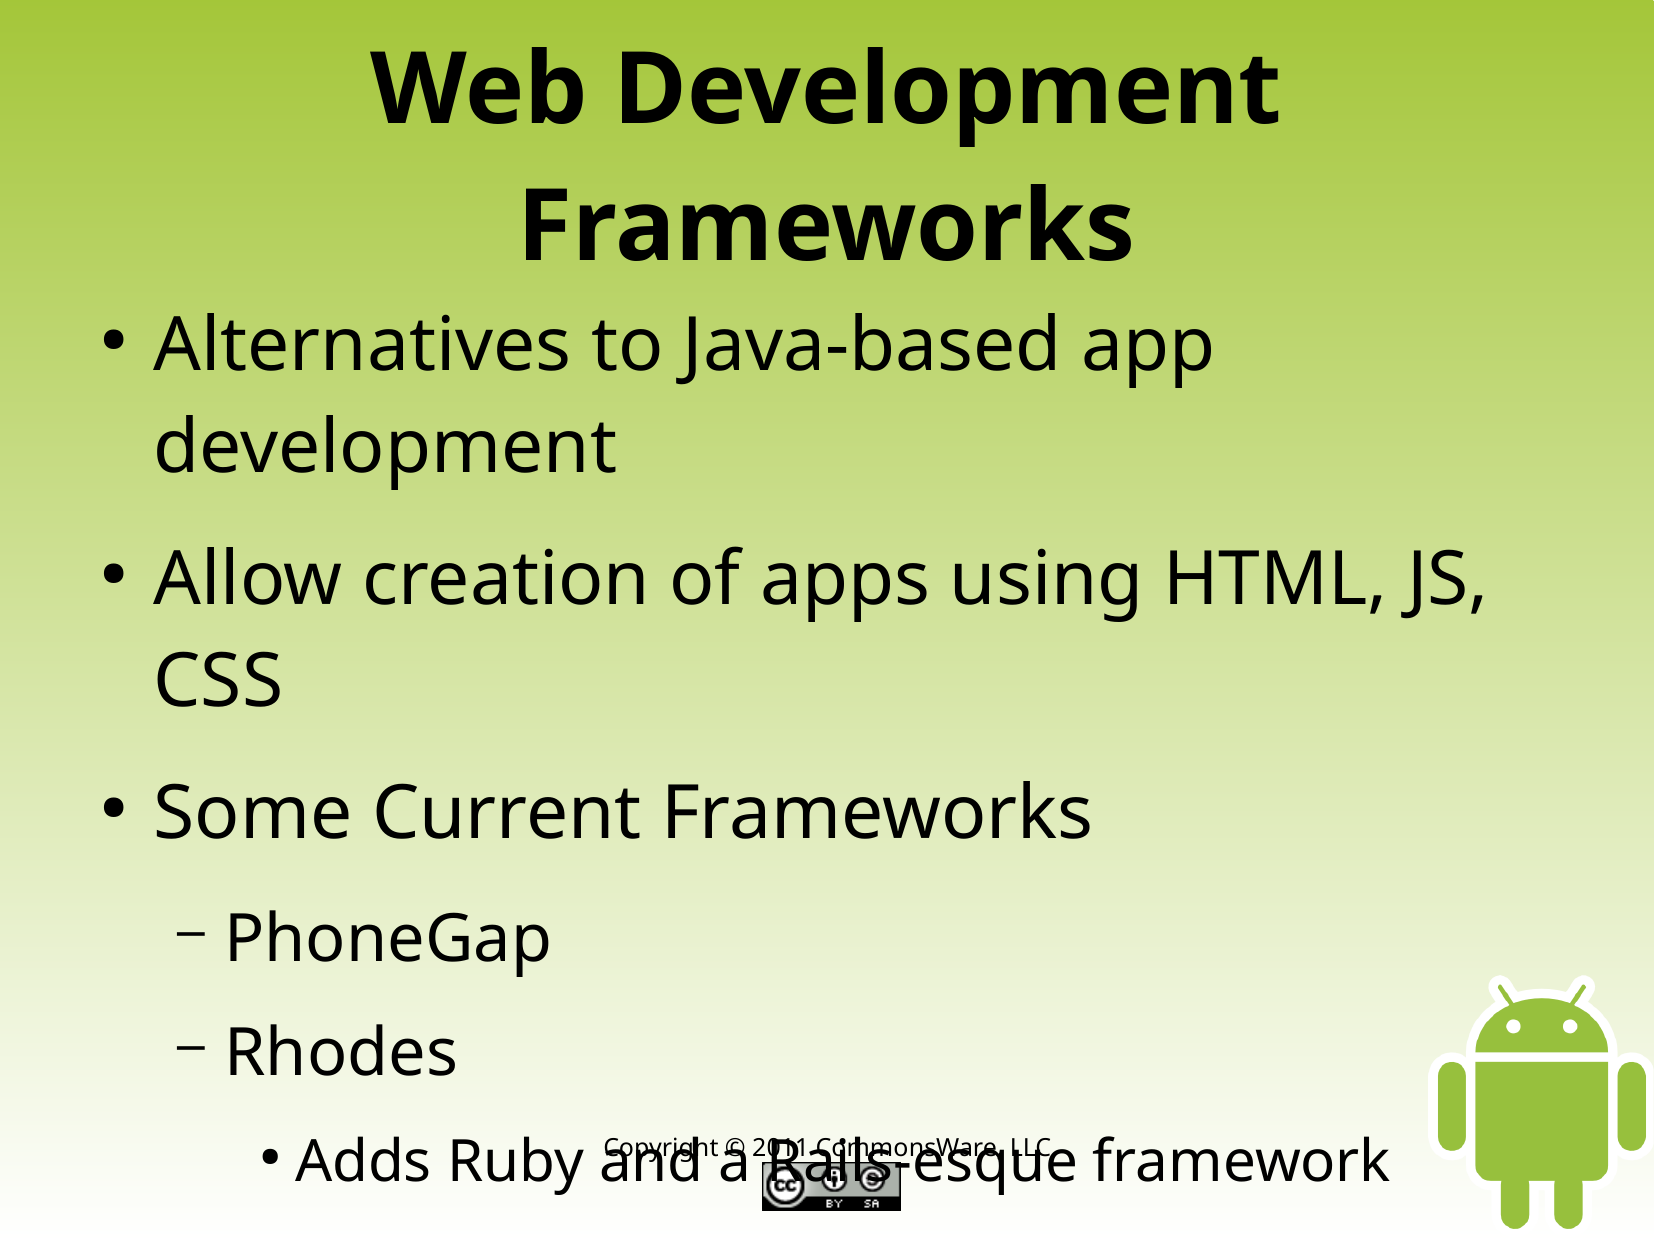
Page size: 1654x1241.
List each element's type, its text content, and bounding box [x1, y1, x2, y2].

list Alternatives to Java-based app development Allow creation of apps using HTML, JS, CSS Some Current Frameworks PhoneGap Rhodes Adds Ruby and a Rails-esque framework [82, 290, 1571, 1109]
picture [811, 1166, 826, 1177]
picture [1428, 975, 1654, 1238]
picture [762, 1162, 901, 1211]
title Web Development Frameworks [82, 49, 1571, 257]
